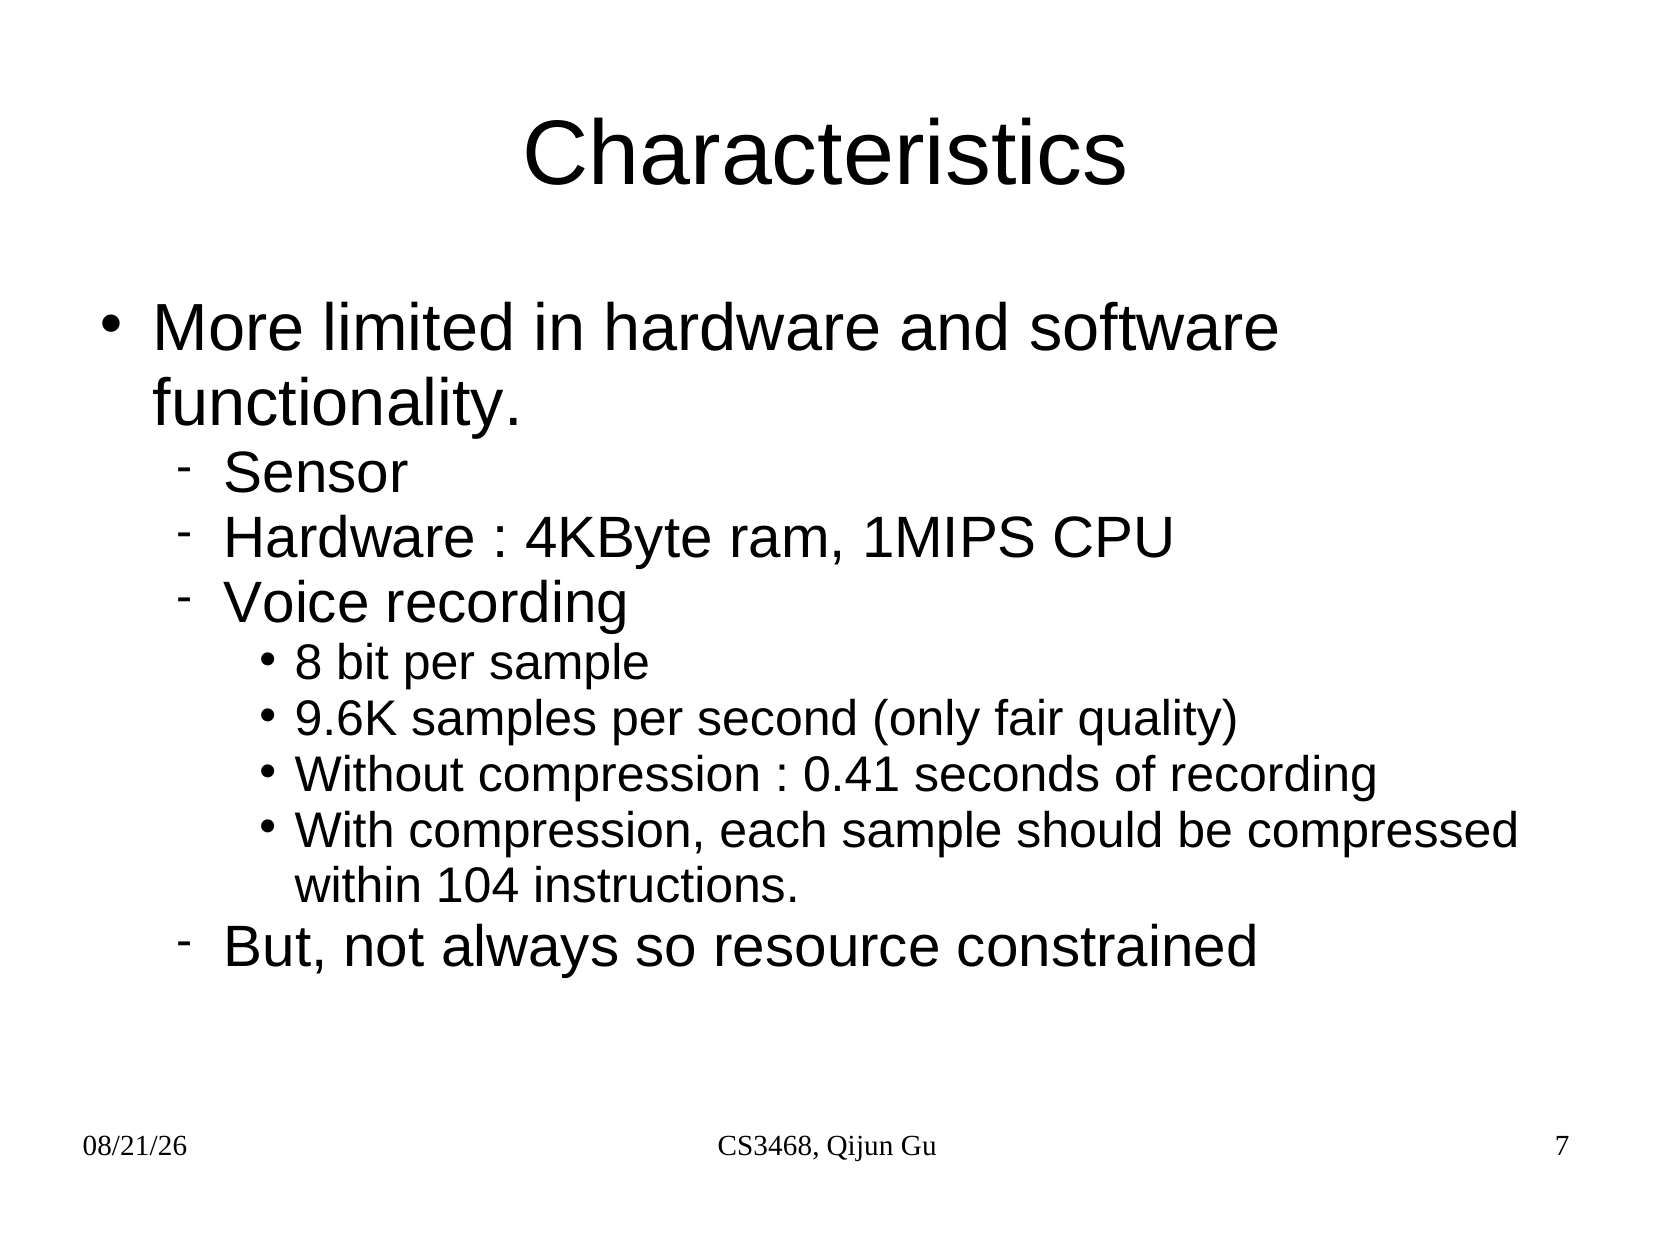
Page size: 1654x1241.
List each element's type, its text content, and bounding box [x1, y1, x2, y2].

title Characteristics [82, 56, 1570, 249]
list More limited in hardware and software functionality. Sensor Hardware : 4KByte ram, 1MIPS CPU Voice recording 8 bit per sample 9.6K samples per second (only fair quality) Without compression : 0.41 seconds of recording With compression, each sample should be compressed within 104 instructions. But, not always so resource constrained [82, 290, 1570, 1094]
